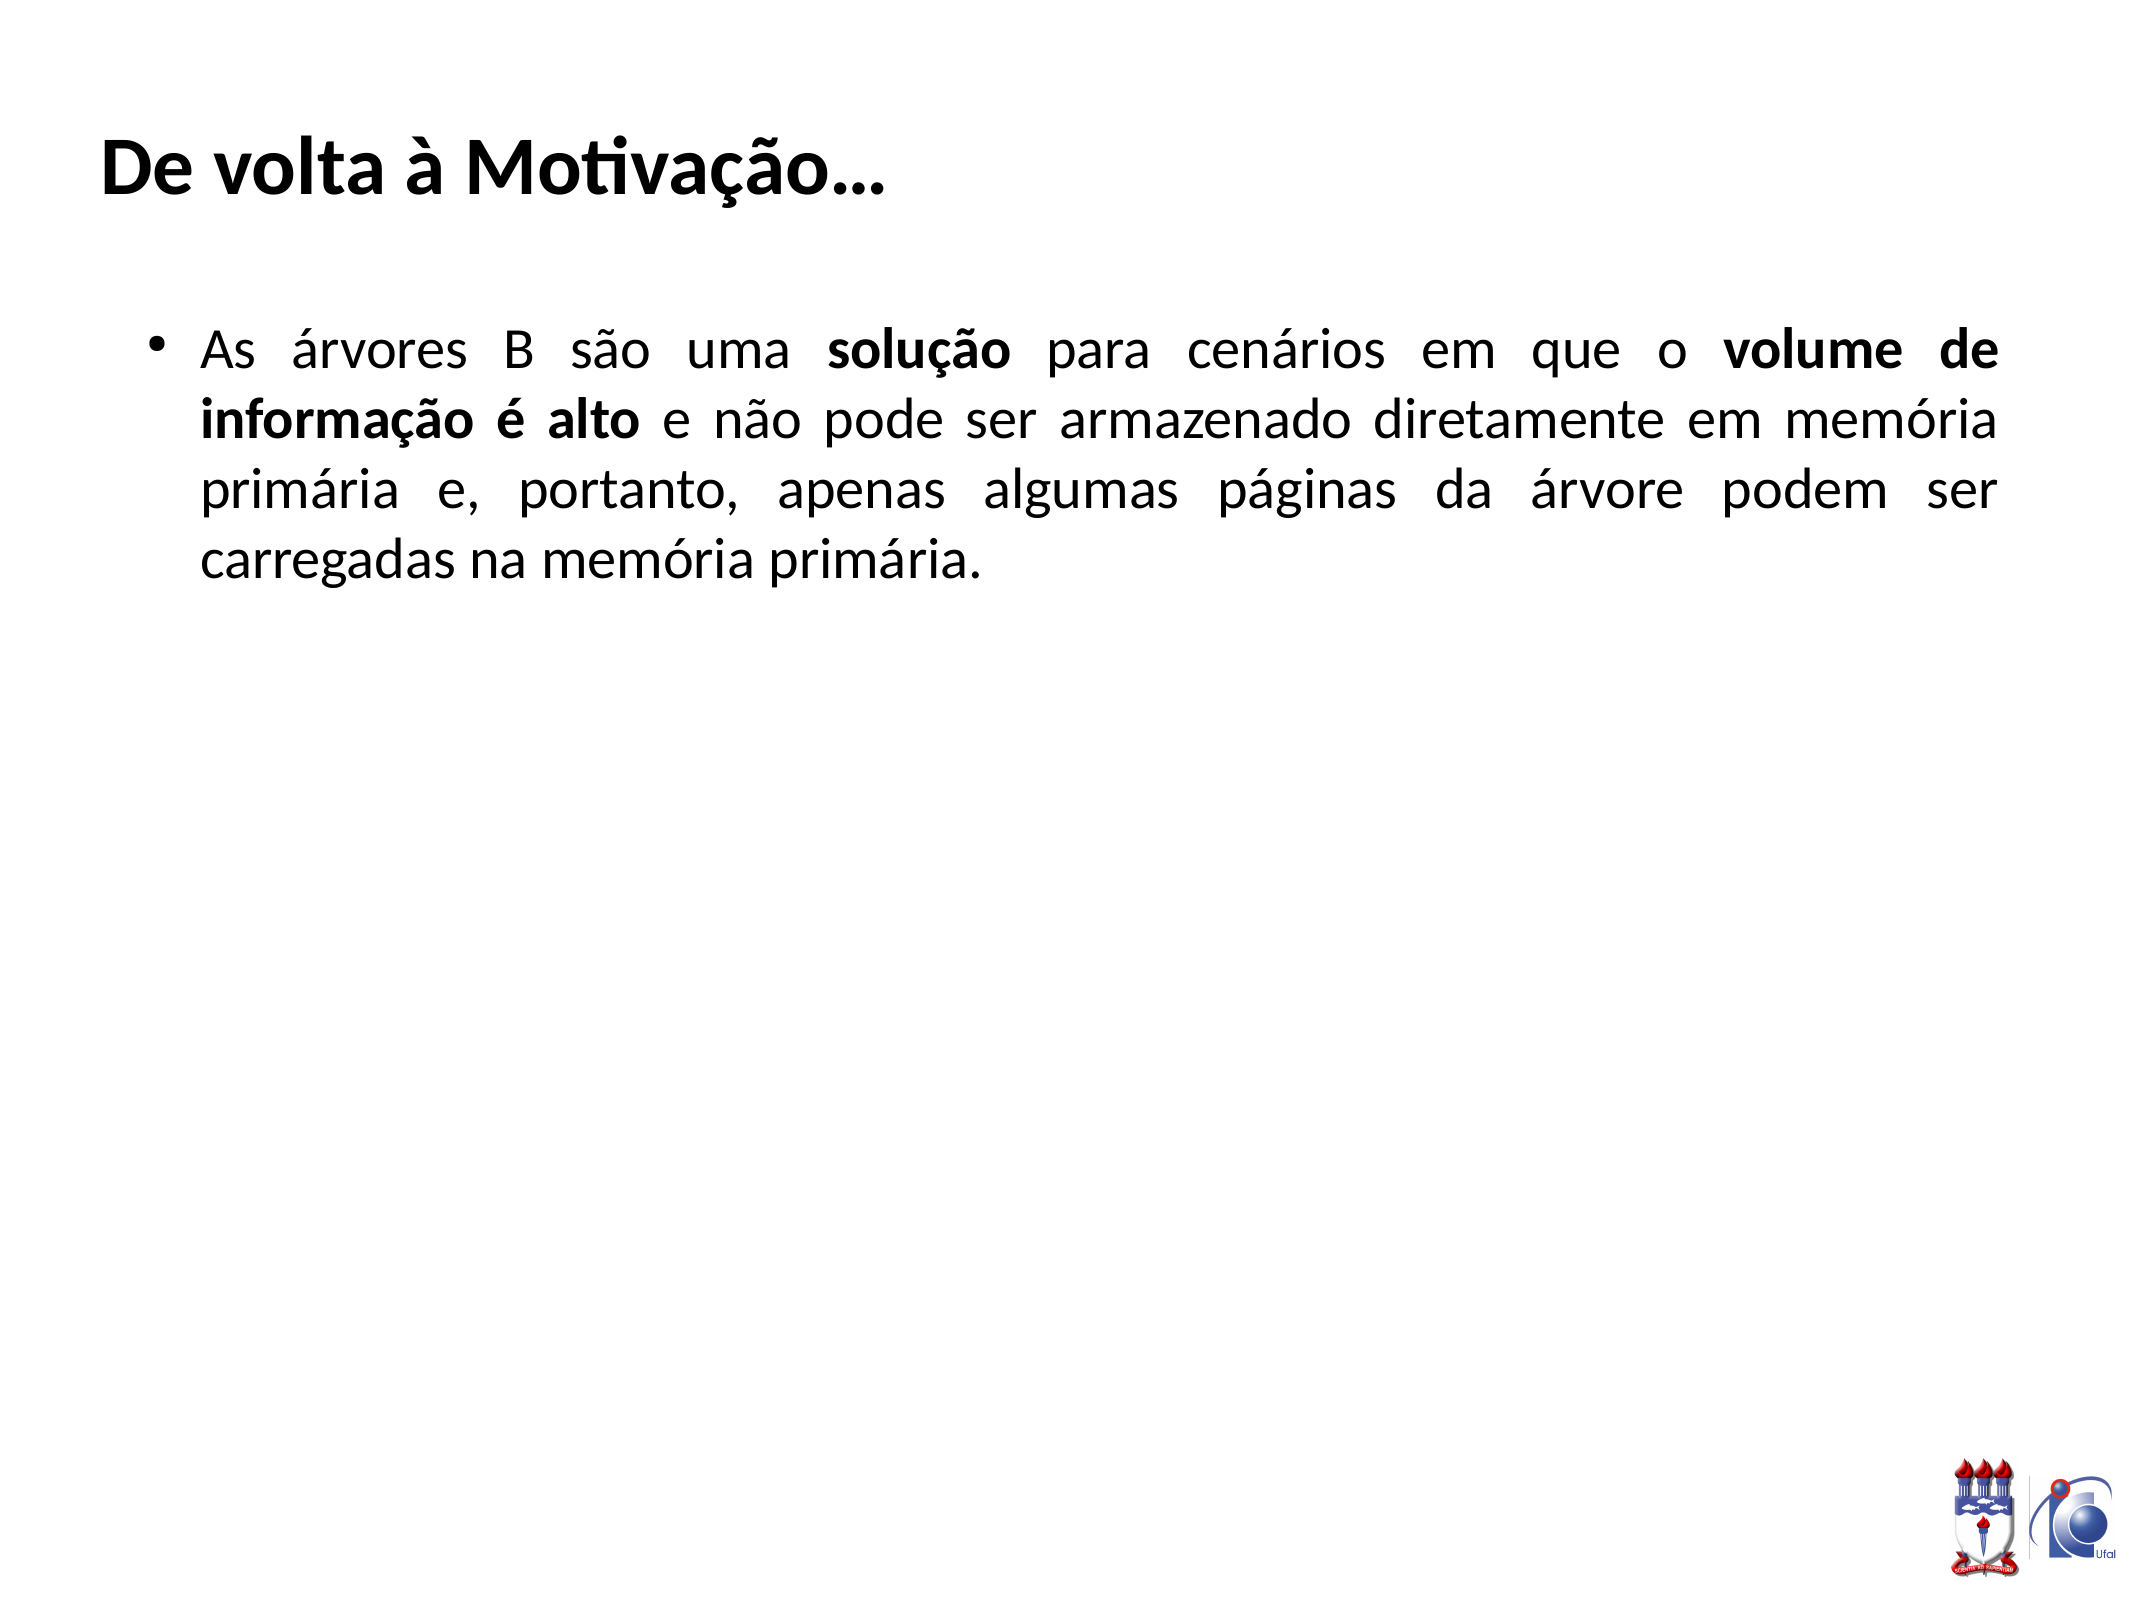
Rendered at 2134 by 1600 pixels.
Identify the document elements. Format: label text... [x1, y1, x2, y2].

title De volta à Motivação… [92, 72, 2042, 250]
picture [2028, 1476, 2116, 1559]
picture [1948, 1456, 2020, 1579]
list As árvores B são uma solução para cenários em que o volume de informação é alto e não pode ser armazenado diretamente em memória primária e, portanto, apenas algumas páginas da árvore podem ser carregadas na memória primária. [120, 301, 2008, 721]
